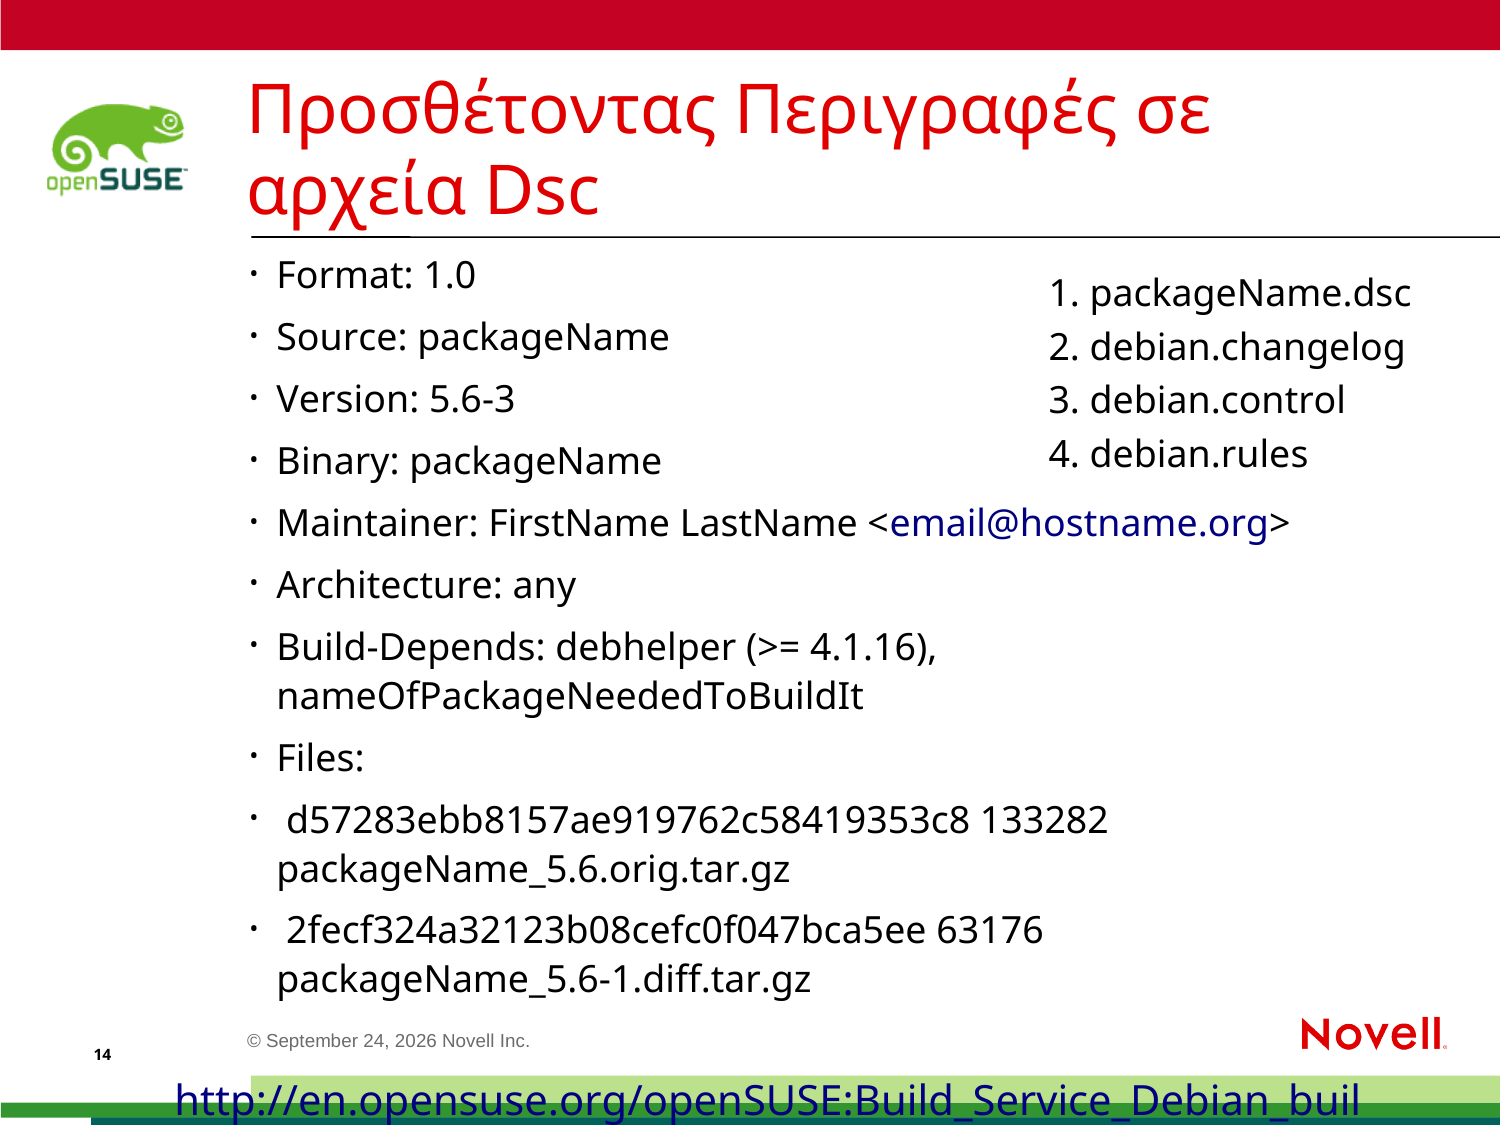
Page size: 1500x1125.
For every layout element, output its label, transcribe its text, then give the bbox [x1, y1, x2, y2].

list Format: 1.0 Source: packageName Version: 5.6-3 Binary: packageName Maintainer: FirstName LastName <email@hostname.org> Architecture: any Build-Depends: debhelper (>= 4.1.16), nameOfPackageNeededToBuildIt Files: d57283ebb8157ae919762c58419353c8 133282 packageName_5.6.orig.tar.gz 2fecf324a32123b08cefc0f047bca5ee 63176 packageName_5.6-1.diff.tar.gz http://en.opensuse.org/openSUSE:Build_Service_Debian_builds [174, 249, 1387, 1086]
picture [47, 104, 188, 197]
title Προσθέτοντας Περιγραφές σε αρχεία Dsc [246, 68, 1409, 231]
picture [1387, 1011, 1453, 1056]
text_box 1. packageName.dsc 2. debian.changelog 3. debian.control 4. debian.rules [960, 264, 1421, 527]
